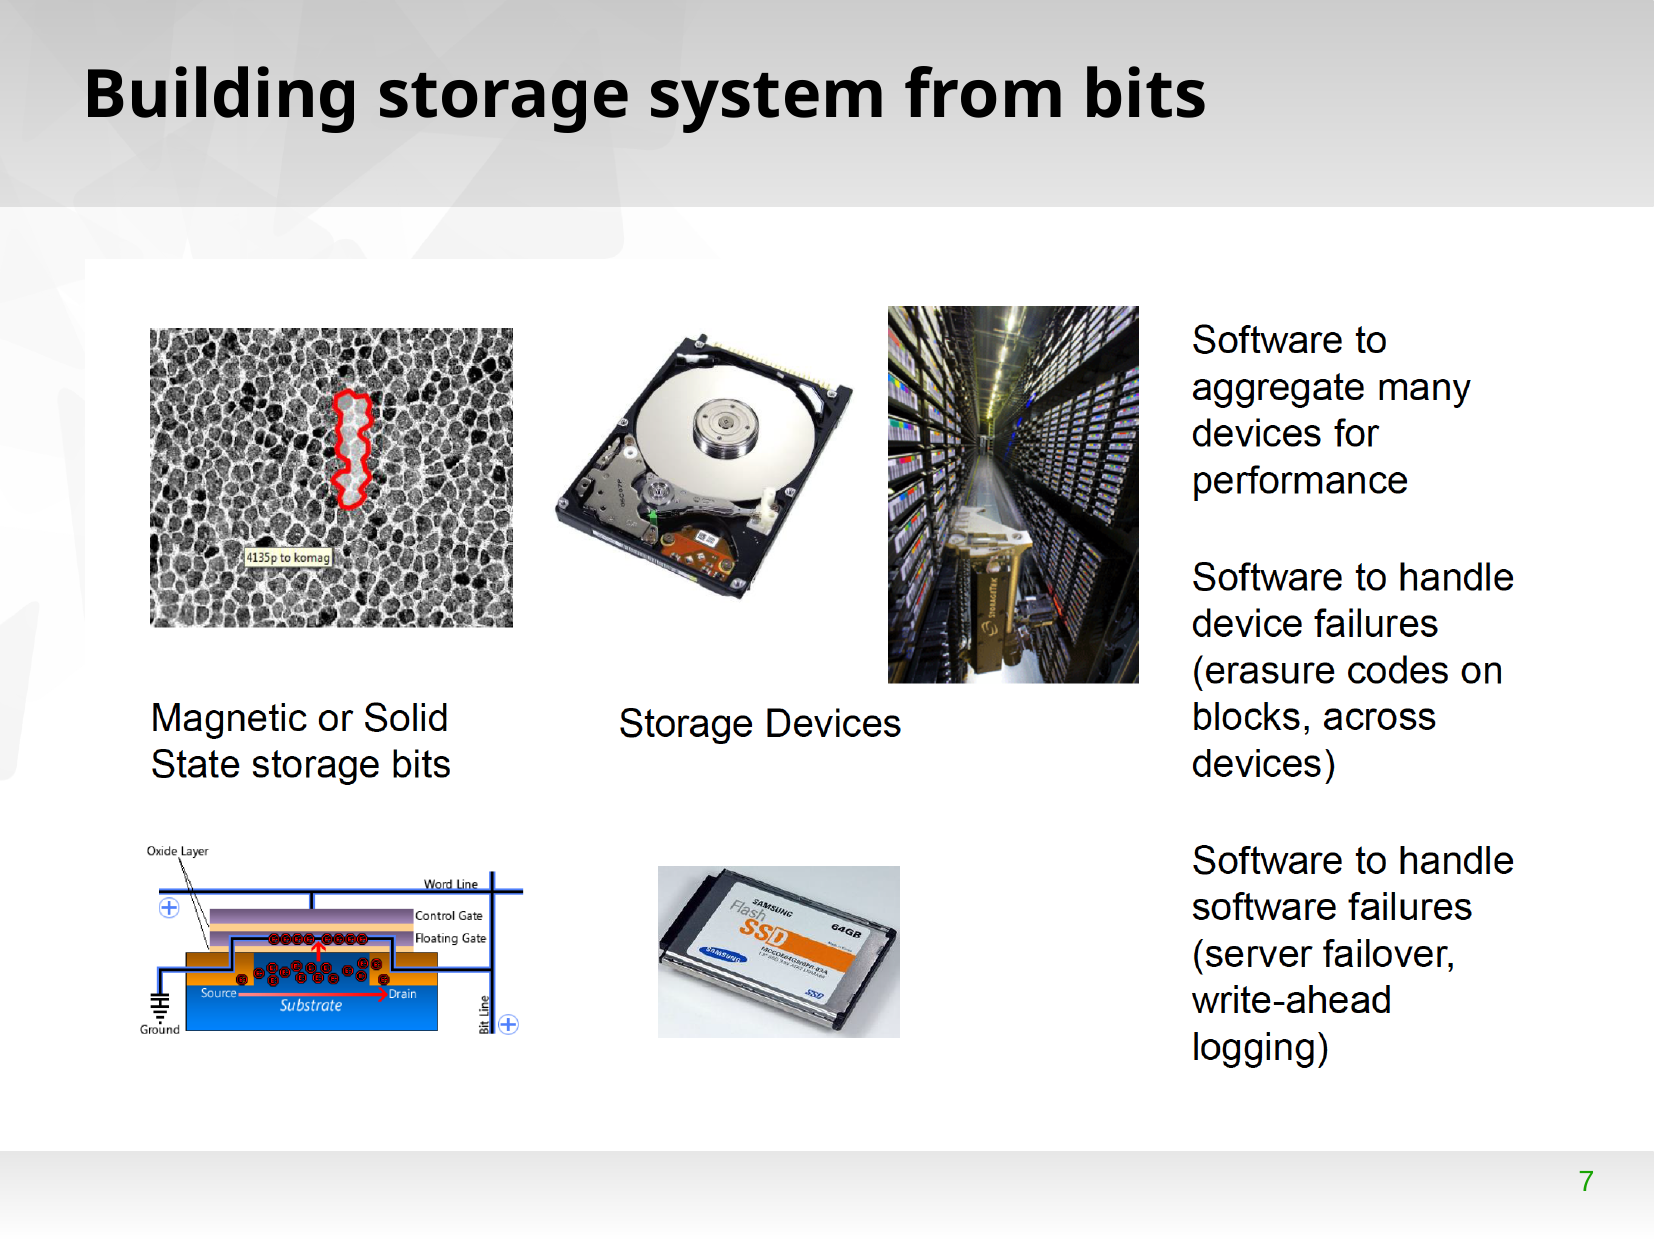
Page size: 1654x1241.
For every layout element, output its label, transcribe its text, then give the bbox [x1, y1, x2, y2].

picture [0, 0, 1560, 1109]
title Building storage system from bits [82, 17, 1619, 166]
